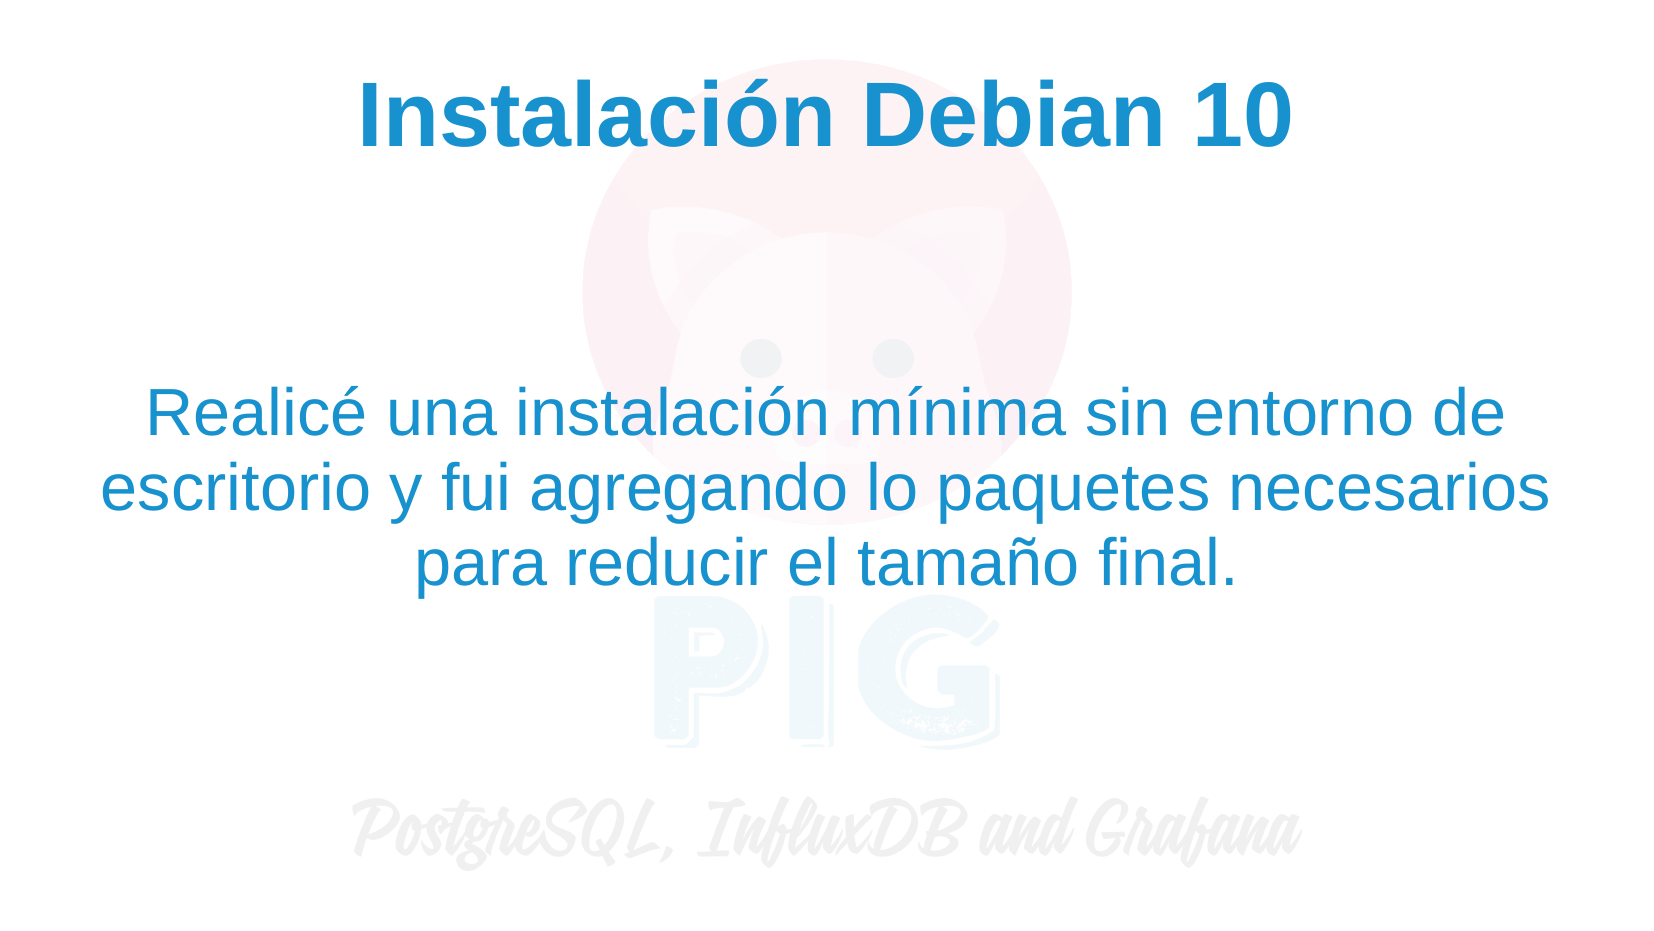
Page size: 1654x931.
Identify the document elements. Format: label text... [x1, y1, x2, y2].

title Instalación Debian 10 [82, 37, 1571, 193]
subtitle Realicé una instalación mínima sin entorno de escritorio y fui agregando lo paquetes necesarios para reducir el tamaño final. [82, 217, 1571, 758]
